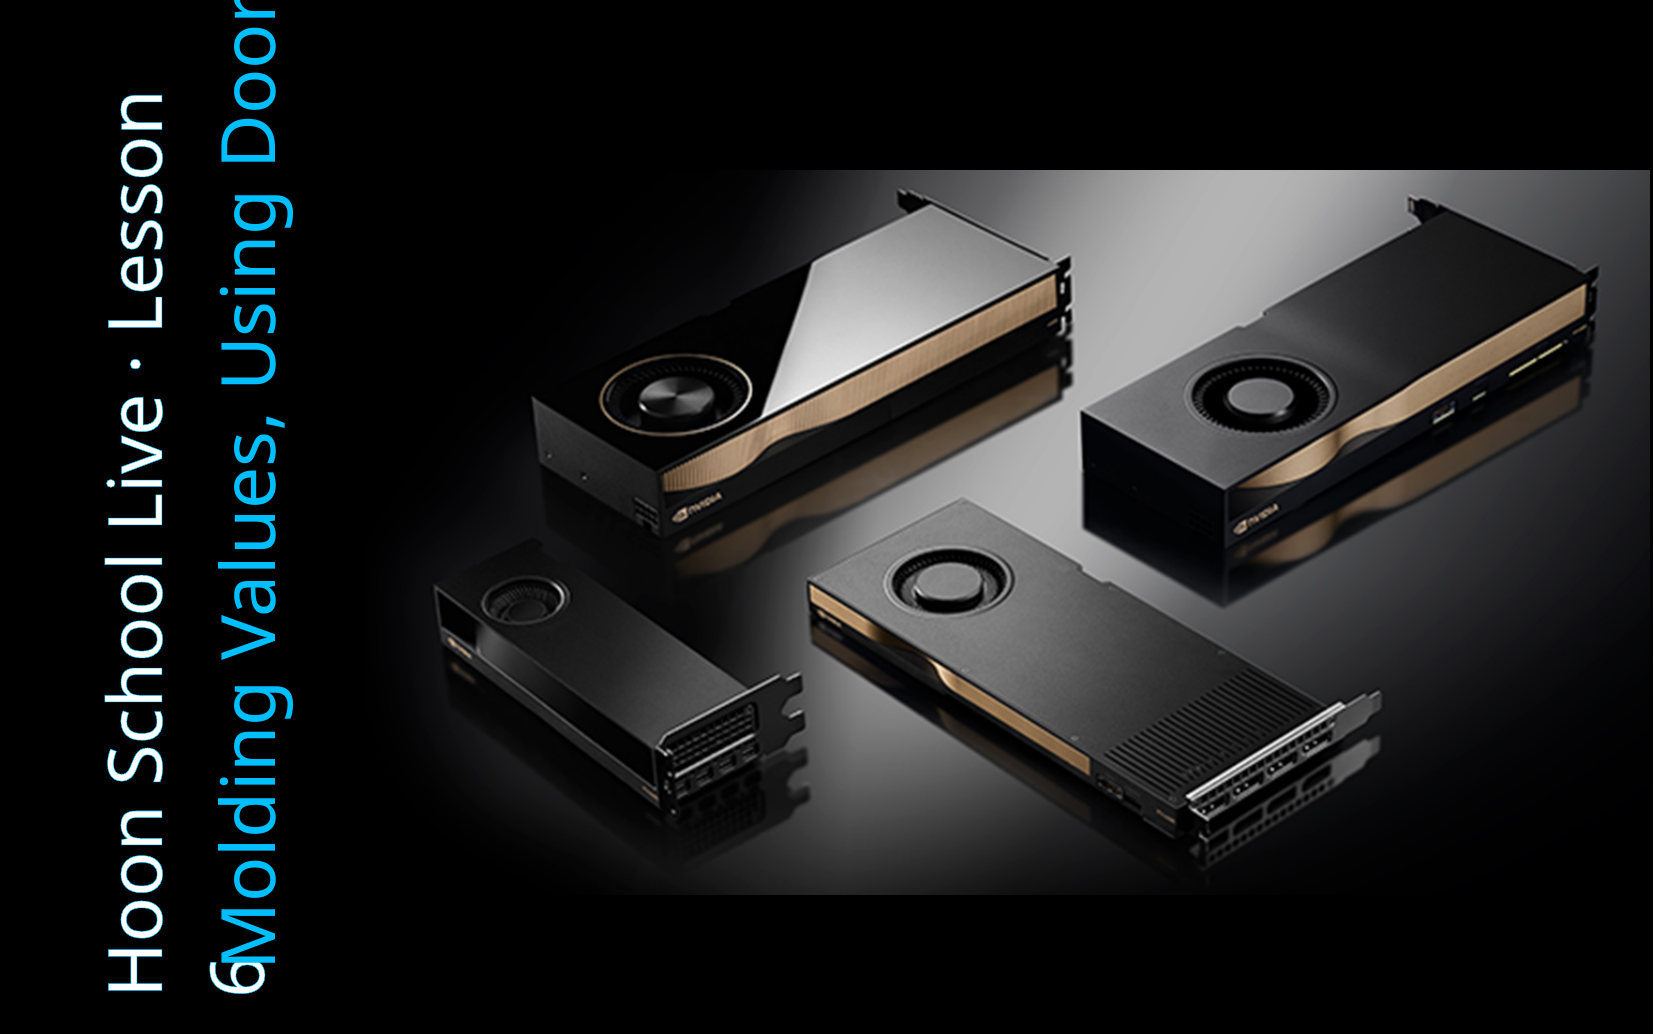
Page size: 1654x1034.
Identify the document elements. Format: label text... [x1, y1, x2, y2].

text_box Hoon School Live · Lesson 6 [74, 30, 168, 1013]
picture [215, 986, 262, 994]
text_box Molding Values, Using Doors [187, 12, 281, 986]
picture [364, 170, 1650, 895]
